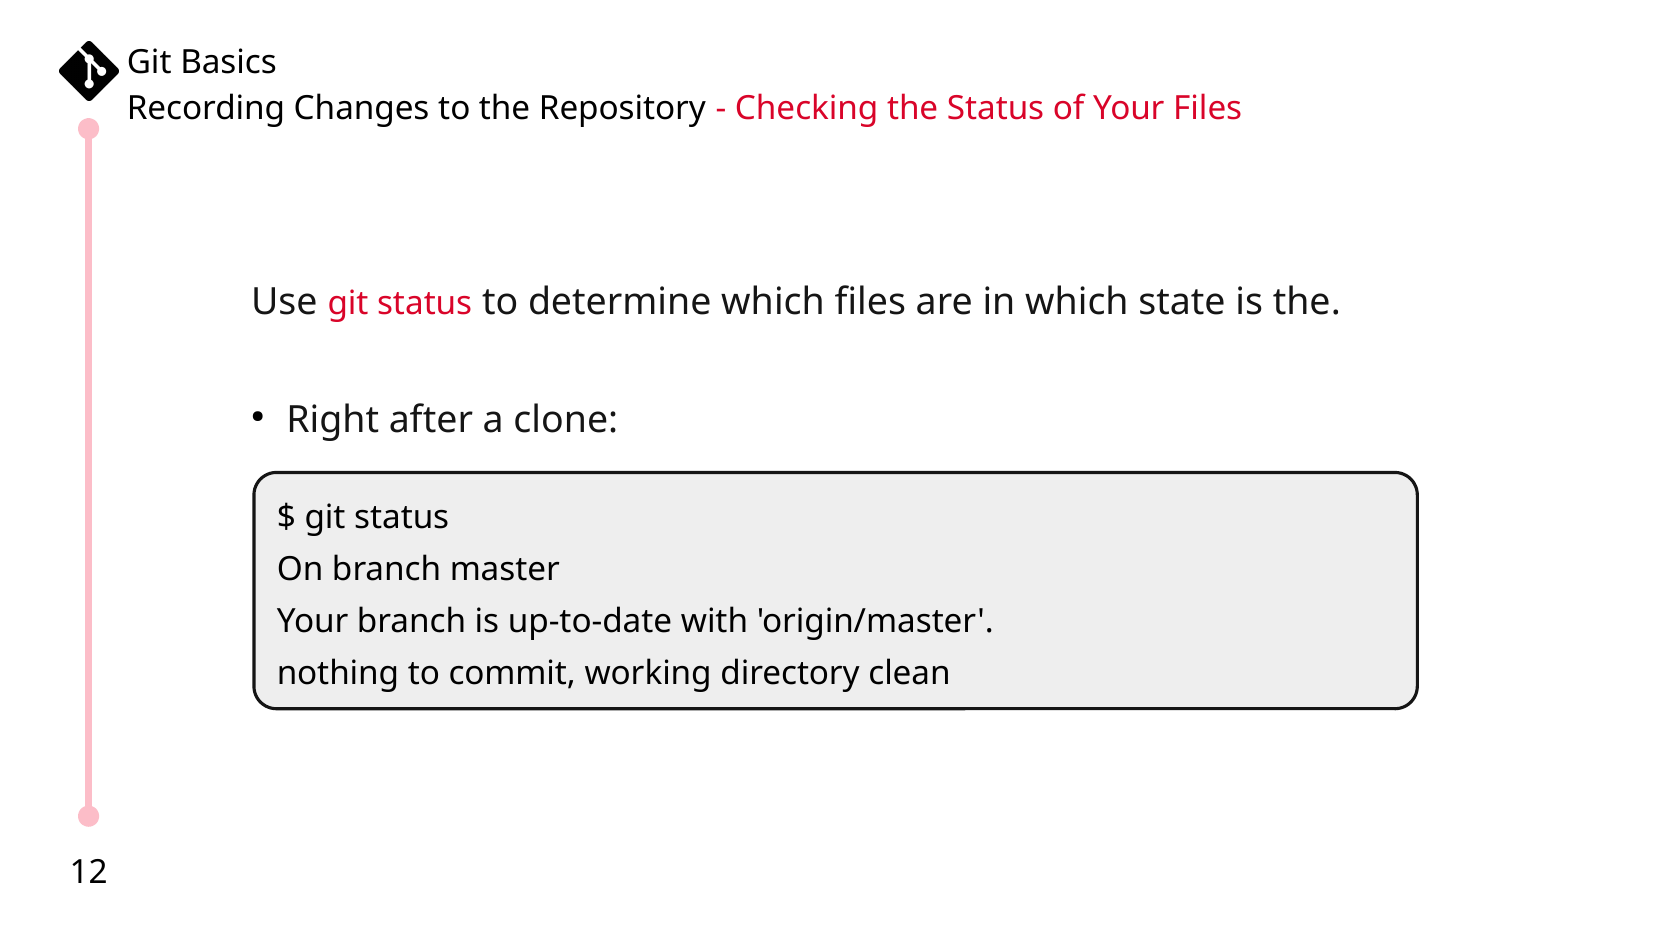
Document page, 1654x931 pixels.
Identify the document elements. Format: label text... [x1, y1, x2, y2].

picture [59, 41, 119, 101]
text_box 12 [47, 840, 130, 889]
text_box $ git status On branch master Your branch is up-to-date with 'origin/master'. nothing to commit, working directory clean [253, 472, 1418, 709]
text_box Git Basics Recording Changes to the Repository - Checking the Status of Your Files [112, 31, 1506, 113]
text_box Use git status to determine which files are in which state is the. Right after a clone: [236, 259, 1418, 733]
